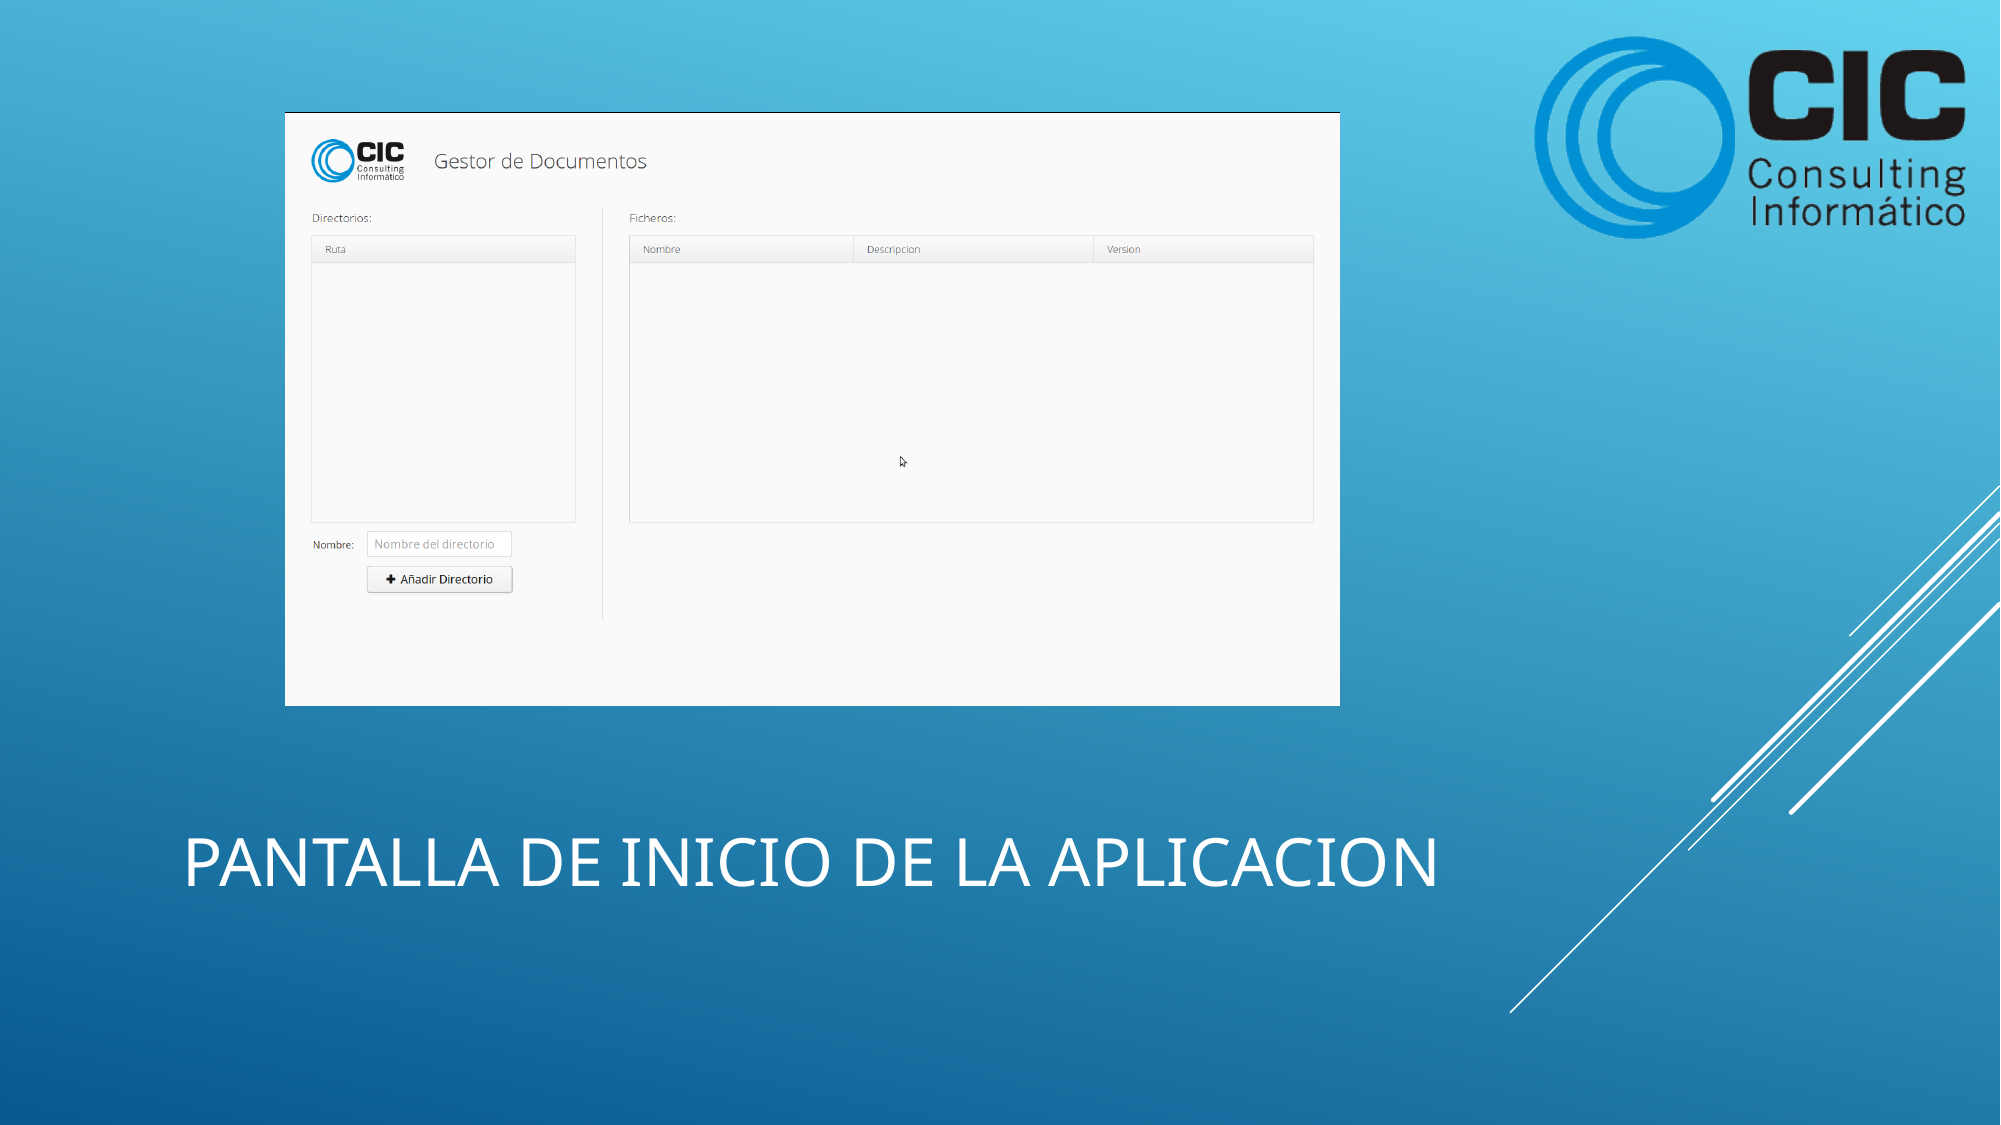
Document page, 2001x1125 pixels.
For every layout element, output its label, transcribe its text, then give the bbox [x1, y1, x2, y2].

title PANTALLA DE INICIO DE LA APLICACION [112, 736, 1513, 984]
picture [285, 112, 1340, 706]
picture [1512, 0, 1988, 295]
